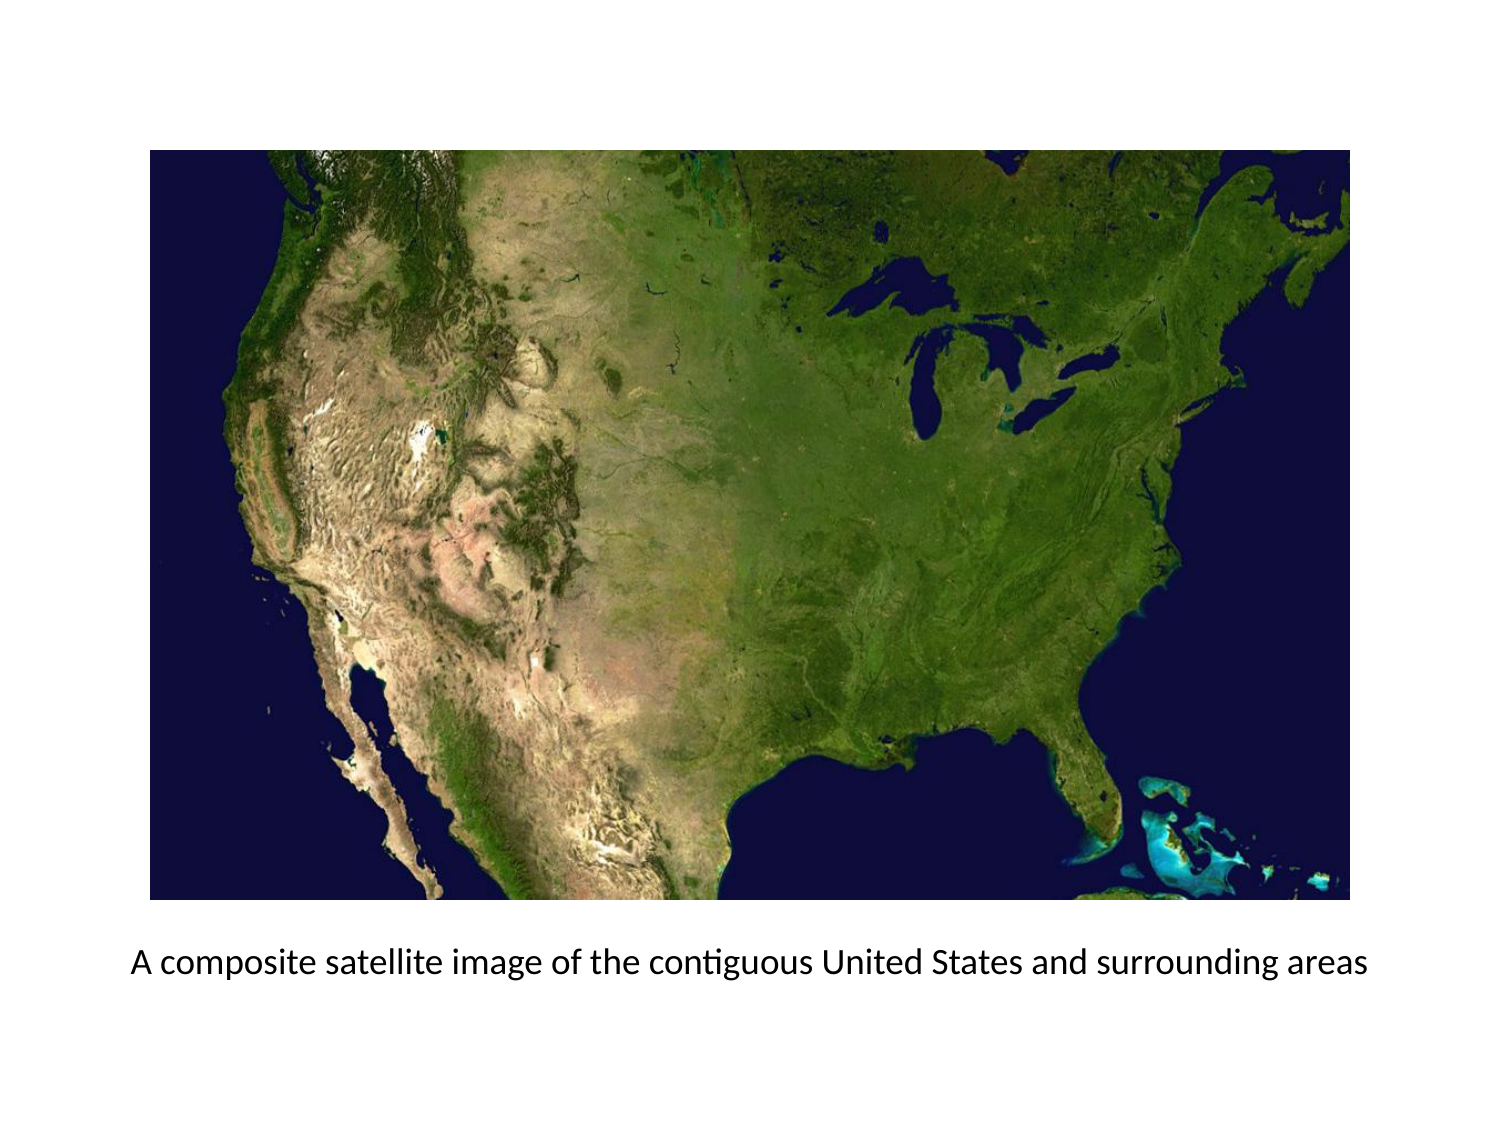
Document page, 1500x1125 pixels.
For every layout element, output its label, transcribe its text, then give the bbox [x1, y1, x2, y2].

picture [150, 150, 1350, 900]
text_box A composite satellite image of the contiguous United States and surrounding areas [115, 930, 1384, 990]
